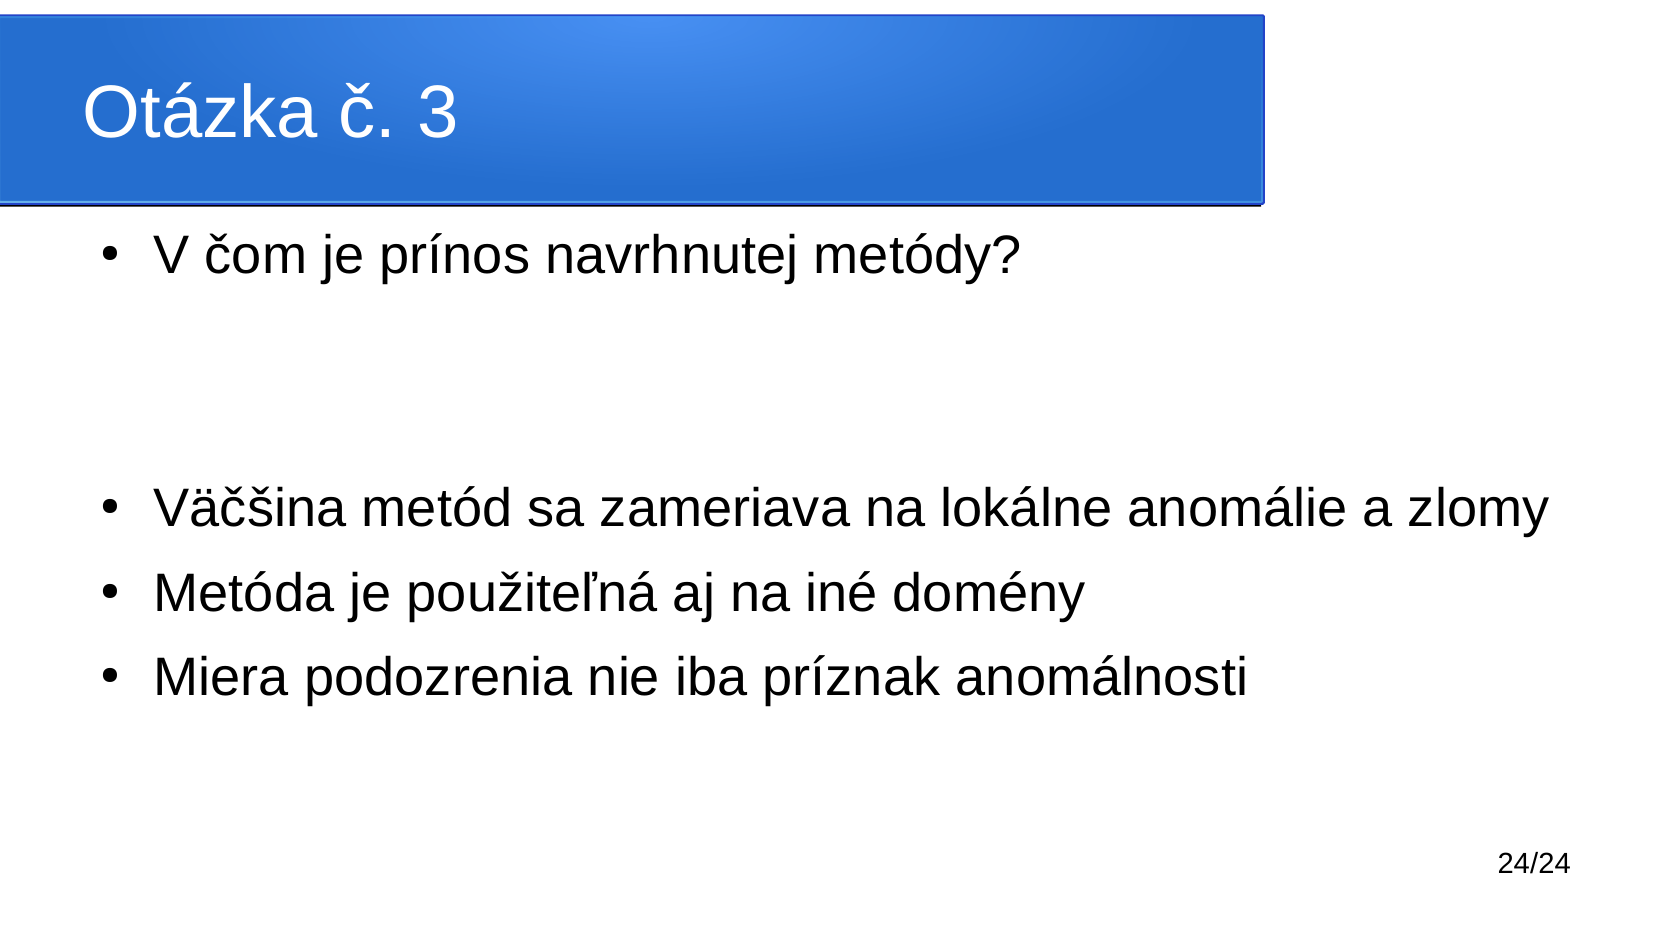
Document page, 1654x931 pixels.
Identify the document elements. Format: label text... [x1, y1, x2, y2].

title Otázka č. 3 [82, 29, 1291, 196]
list V čom je prínos navrhnutej metódy? Väčšina metód sa zameriava na lokálne anomálie a zlomy Metóda je použiteľná aj na iné domény Miera podozrenia nie iba príznak anomálnosti [82, 224, 1571, 764]
